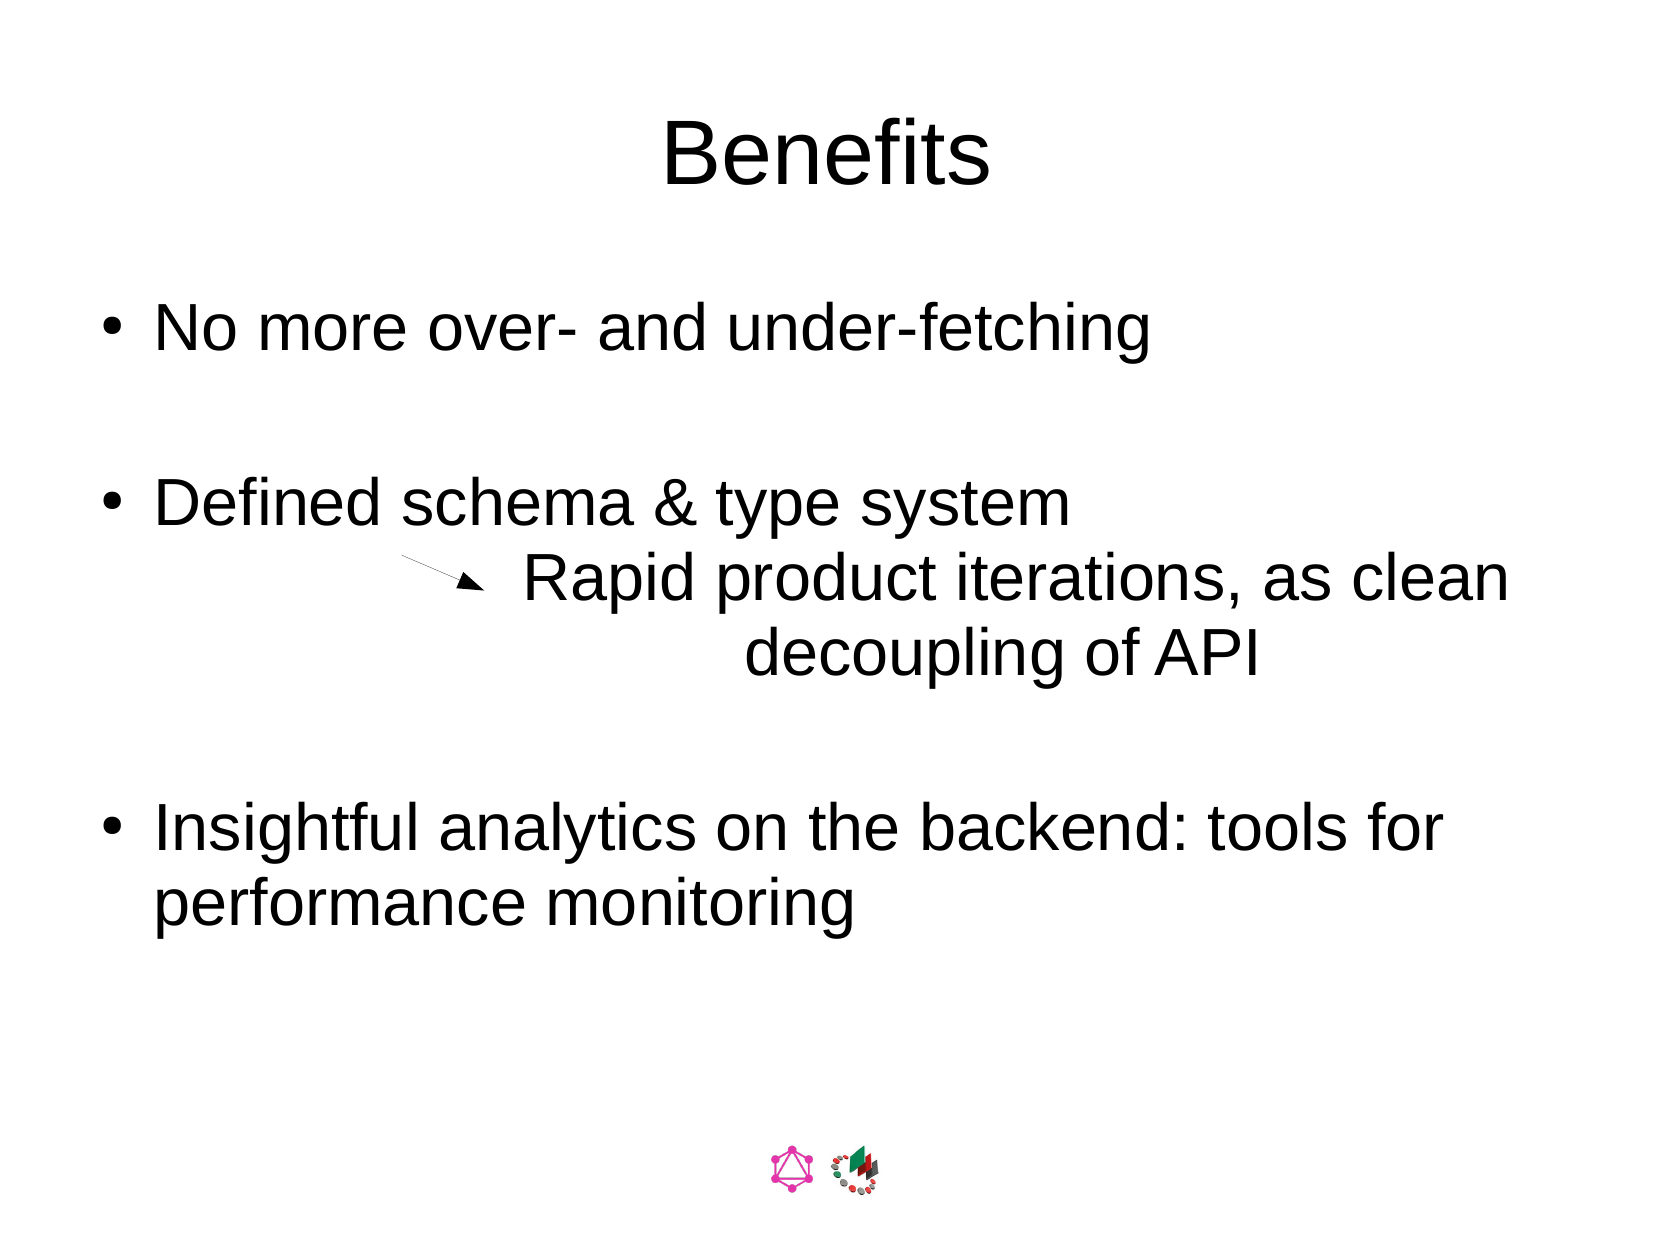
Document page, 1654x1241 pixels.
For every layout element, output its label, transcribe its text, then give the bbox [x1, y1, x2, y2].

title Benefits [82, 49, 1571, 257]
picture [826, 1141, 886, 1202]
list No more over- and under-fetching Defined schema & type system Rapid product iterations, as clean decoupling of API Insightful analytics on the backend: tools for performance monitoring [82, 290, 1571, 1075]
picture [768, 1145, 816, 1193]
